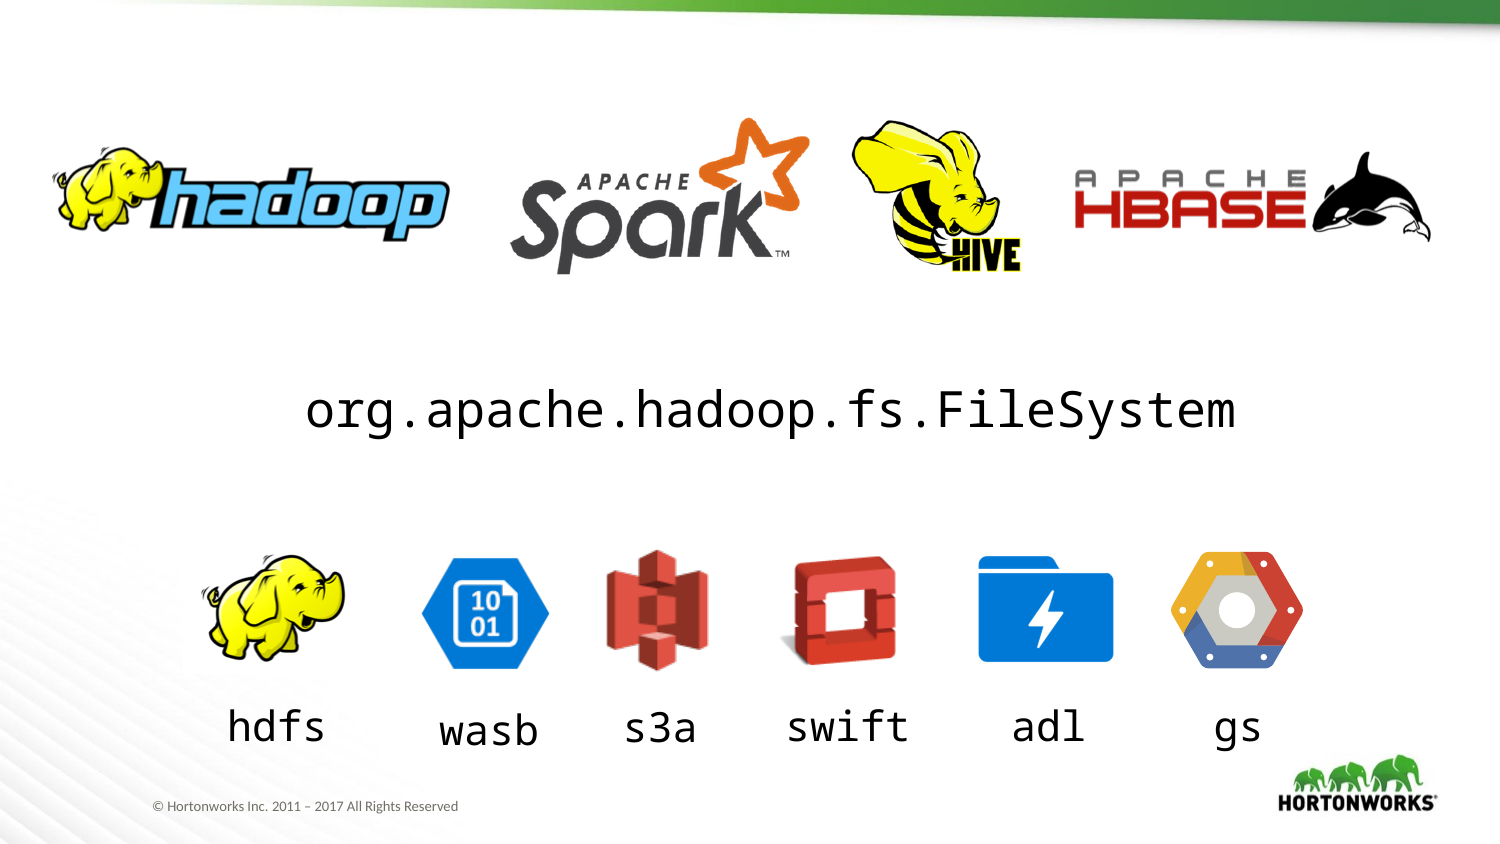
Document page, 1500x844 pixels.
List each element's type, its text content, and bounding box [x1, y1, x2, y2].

text_box hdfs [212, 692, 342, 758]
text_box swift [770, 692, 925, 758]
text_box wasb [424, 696, 554, 762]
picture [0, 0, 1500, 844]
text_box org.apache.hadoop.fs.FileSystem [291, 369, 1251, 445]
text_box adl [996, 692, 1101, 757]
text_box gs [1198, 692, 1279, 758]
text_box s3a [607, 693, 713, 759]
